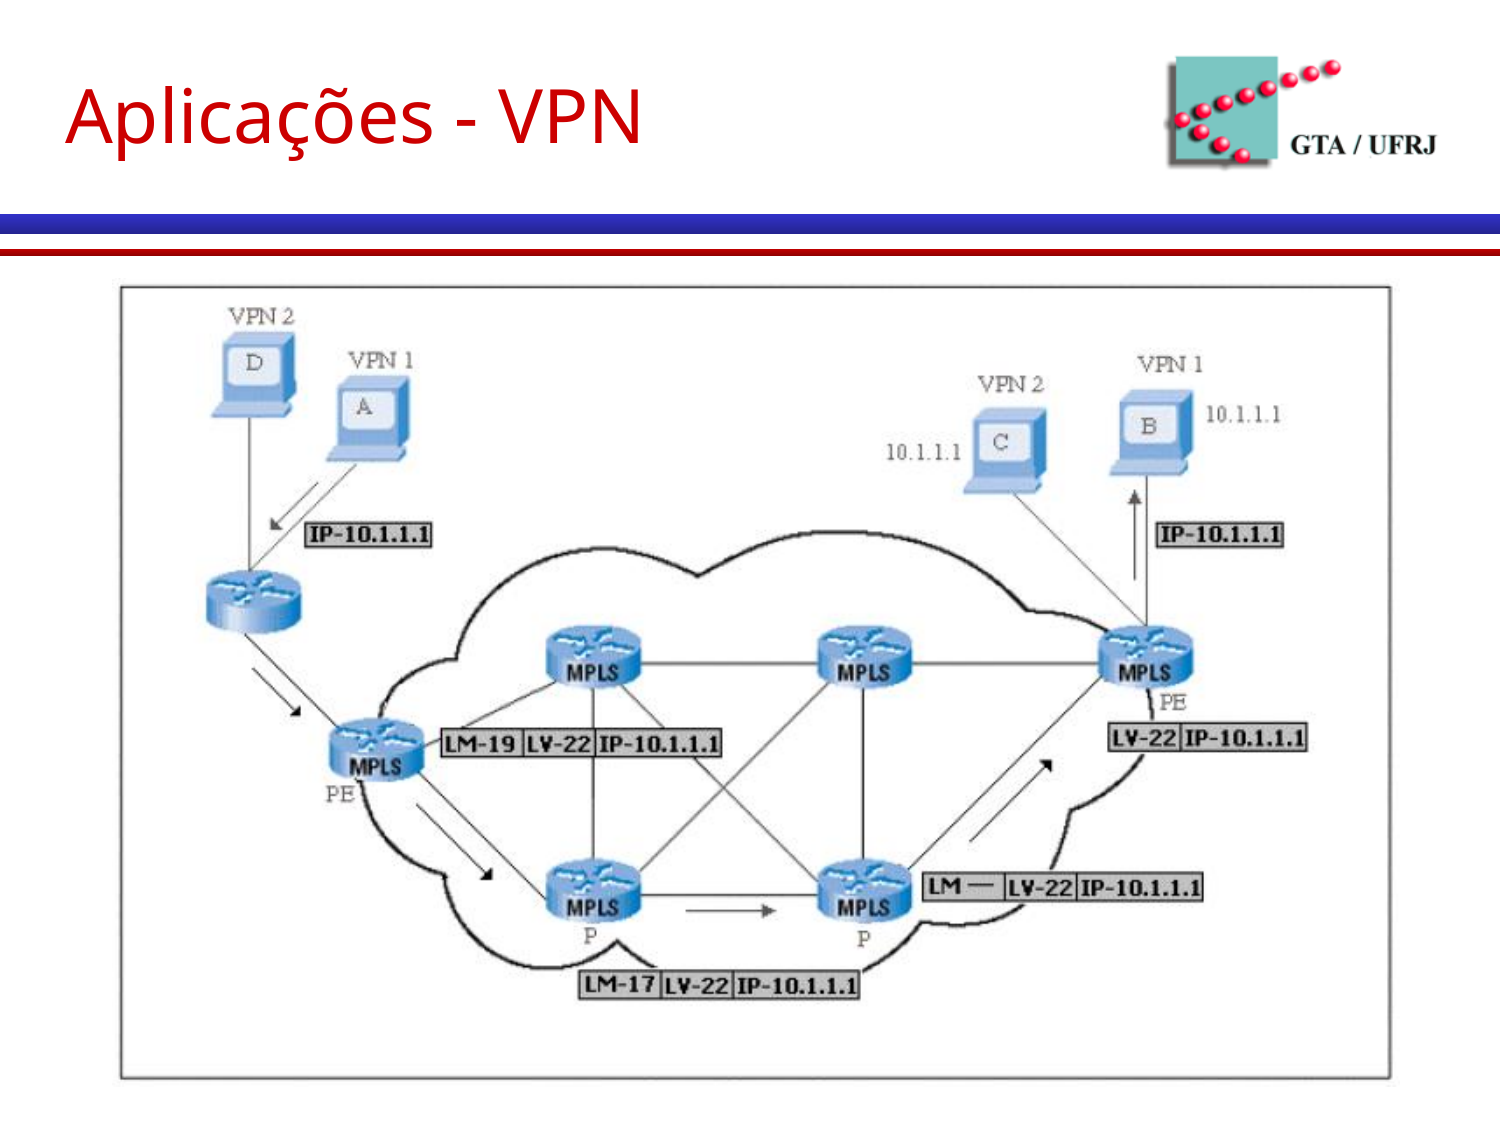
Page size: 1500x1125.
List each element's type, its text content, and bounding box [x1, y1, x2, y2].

title Aplicações - VPN [50, 37, 1374, 189]
picture [112, 278, 1400, 1087]
picture [1374, 50, 1446, 174]
